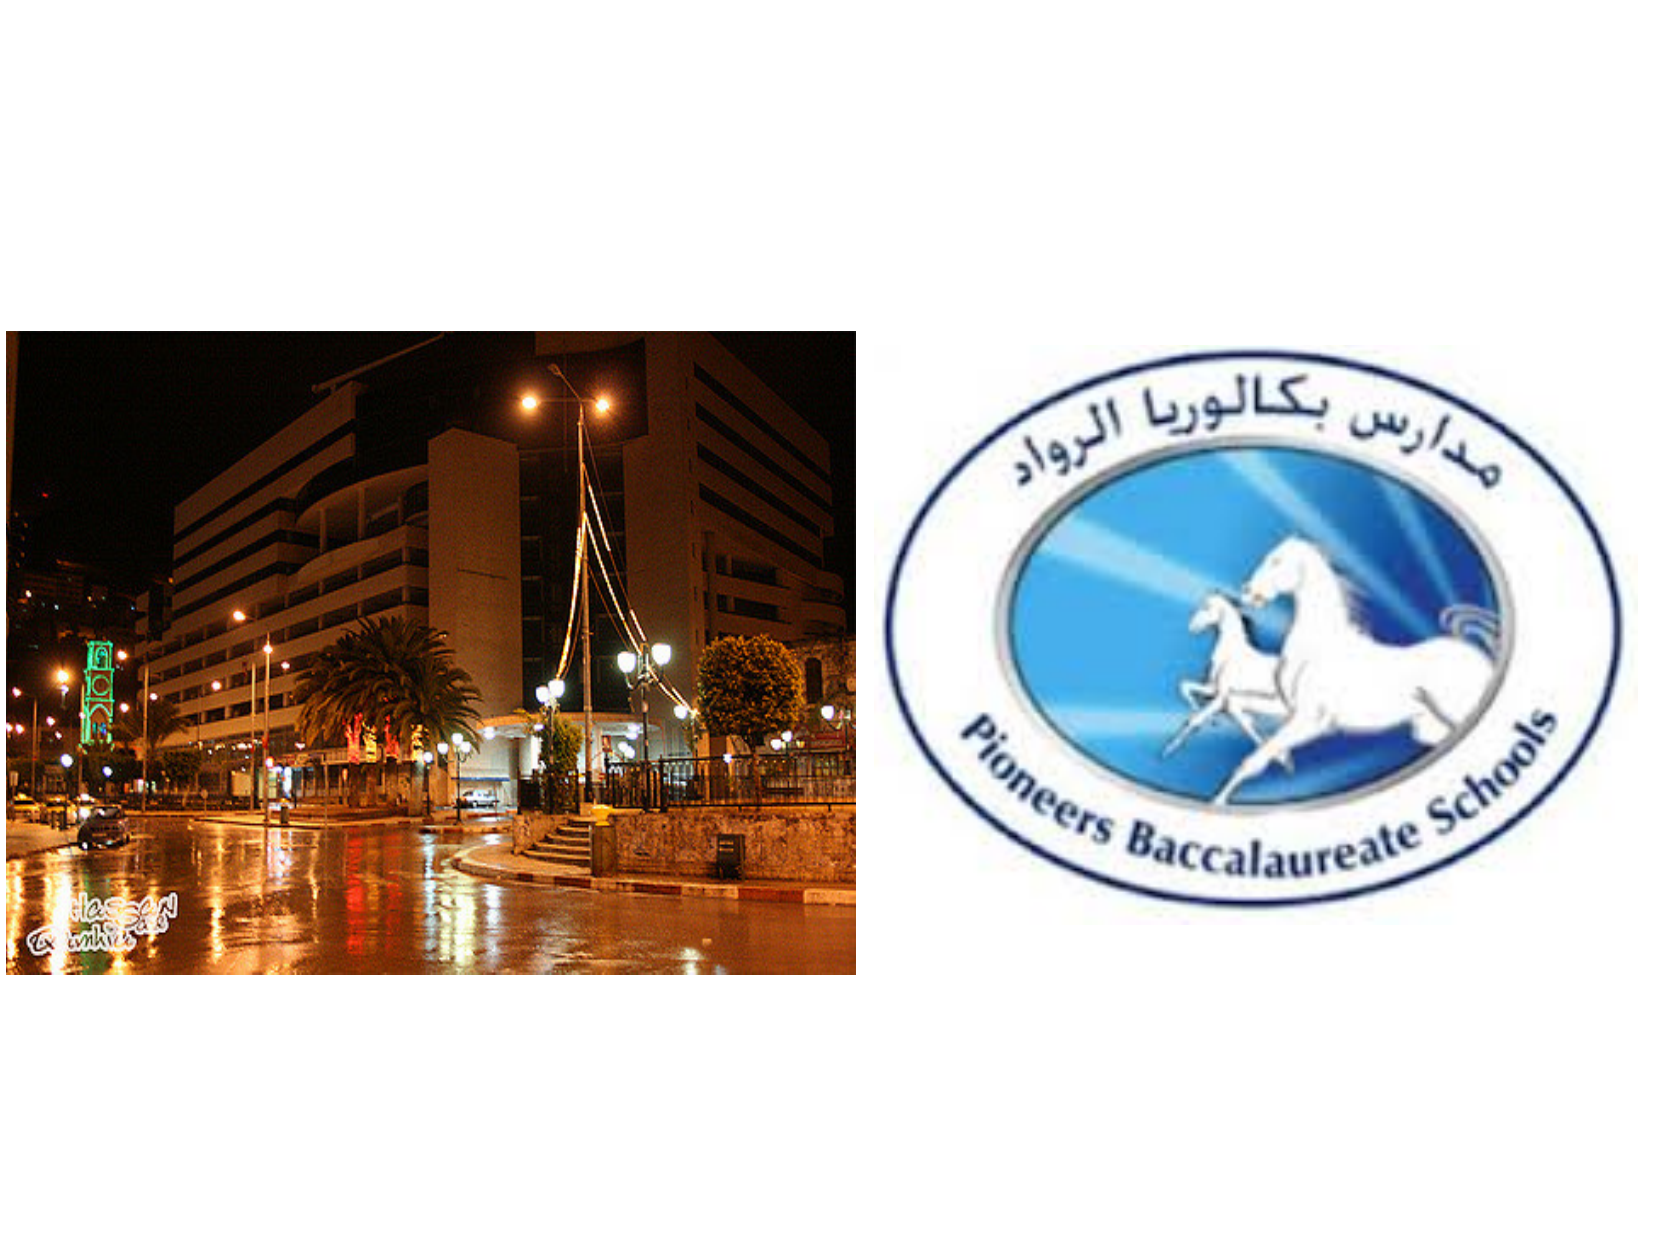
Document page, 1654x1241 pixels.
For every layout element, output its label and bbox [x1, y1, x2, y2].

picture [6, 331, 856, 976]
picture [874, 345, 1638, 925]
